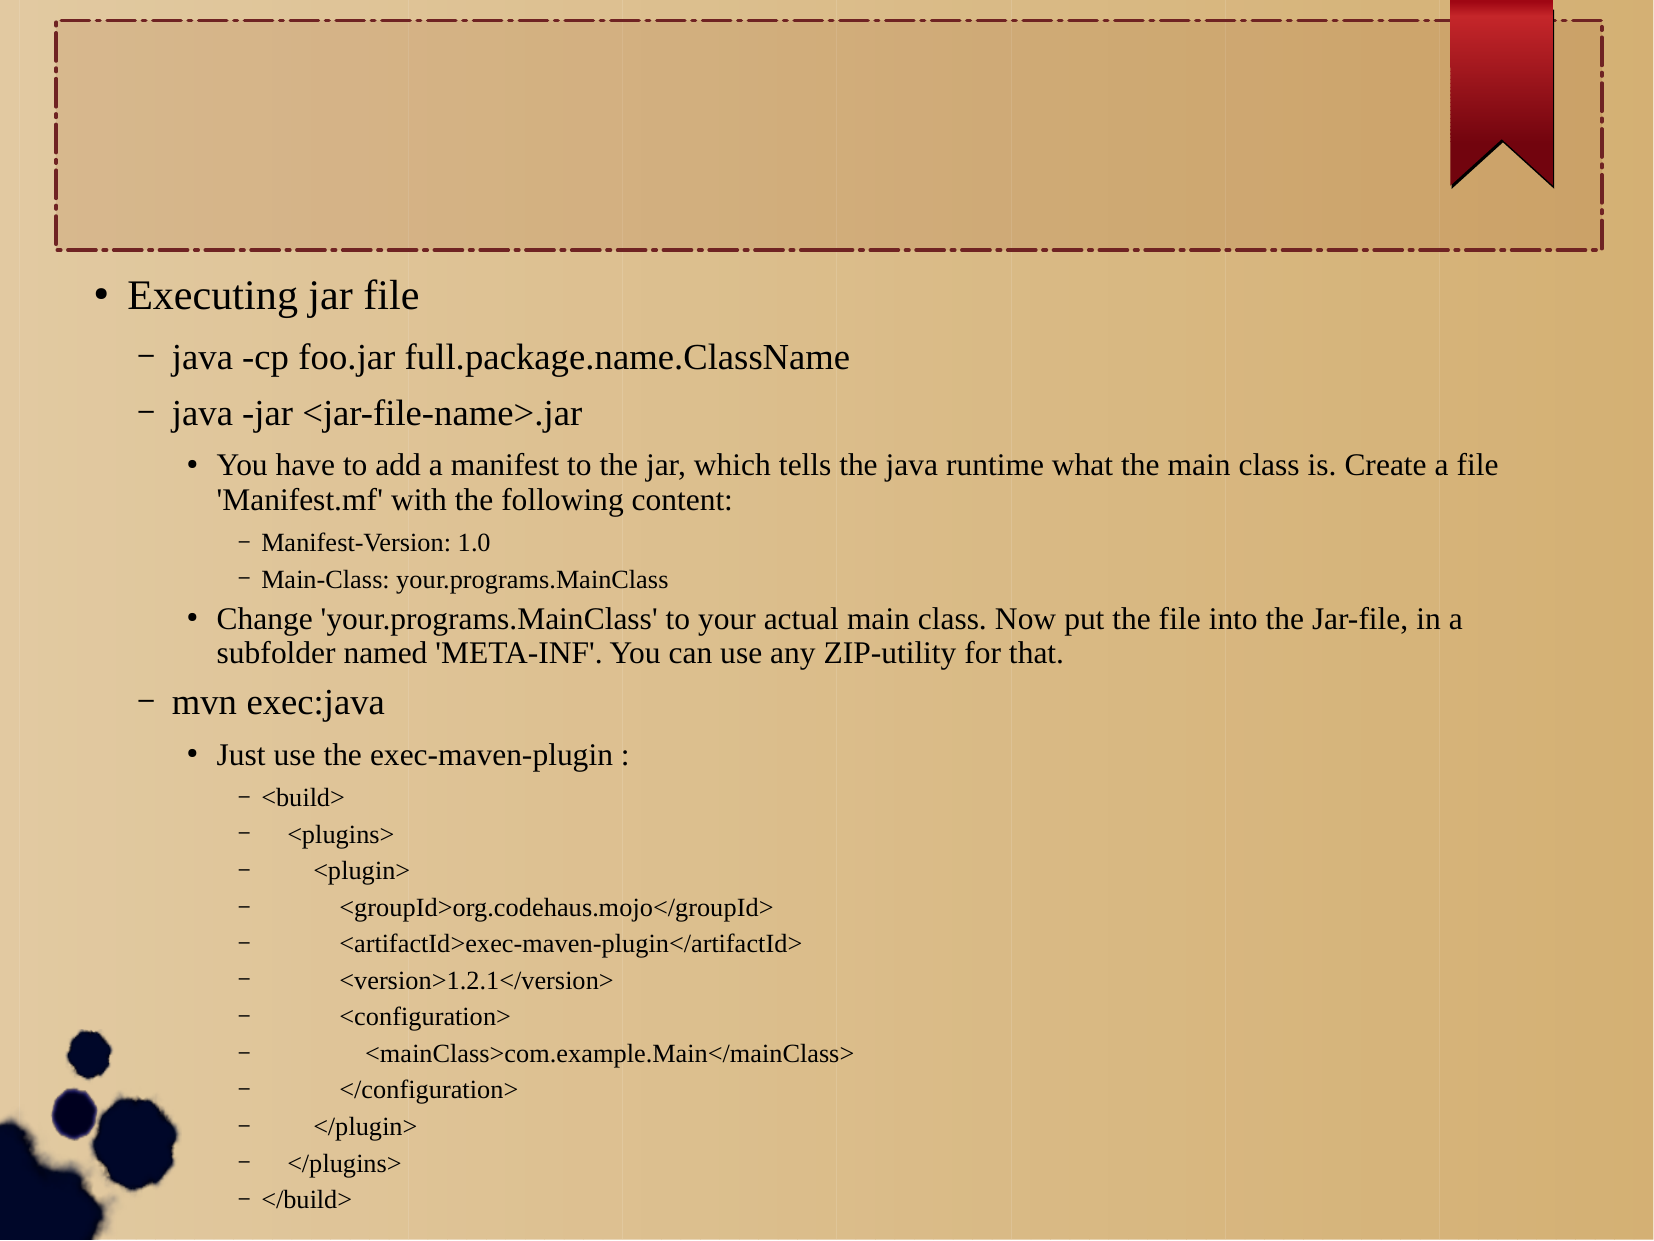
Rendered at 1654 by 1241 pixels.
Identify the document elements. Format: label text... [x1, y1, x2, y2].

list Executing jar file java -cp foo.jar full.package.name.ClassName java -jar <jar-file-name>.jar You have to add a manifest to the jar, which tells the java runtime what the main class is. Create a file 'Manifest.mf' with the following content: Manifest-Version: 1.0 Main-Class: your.programs.MainClass Change 'your.programs.MainClass' to your actual main class. Now put the file into the Jar-file, in a subfolder named 'META-INF'. You can use any ZIP-utility for that. mvn exec:java Just use the exec-maven-plugin : <build> <plugins> <plugin> <groupId>org.codehaus.mojo</groupId> <artifactId>exec-maven-plugin</artifactId> <version>1.2.1</version> <configuration> <mainClass>com.example.Main</mainClass> </configuration> </plugin> </plugins> </build> [82, 271, 1571, 1217]
